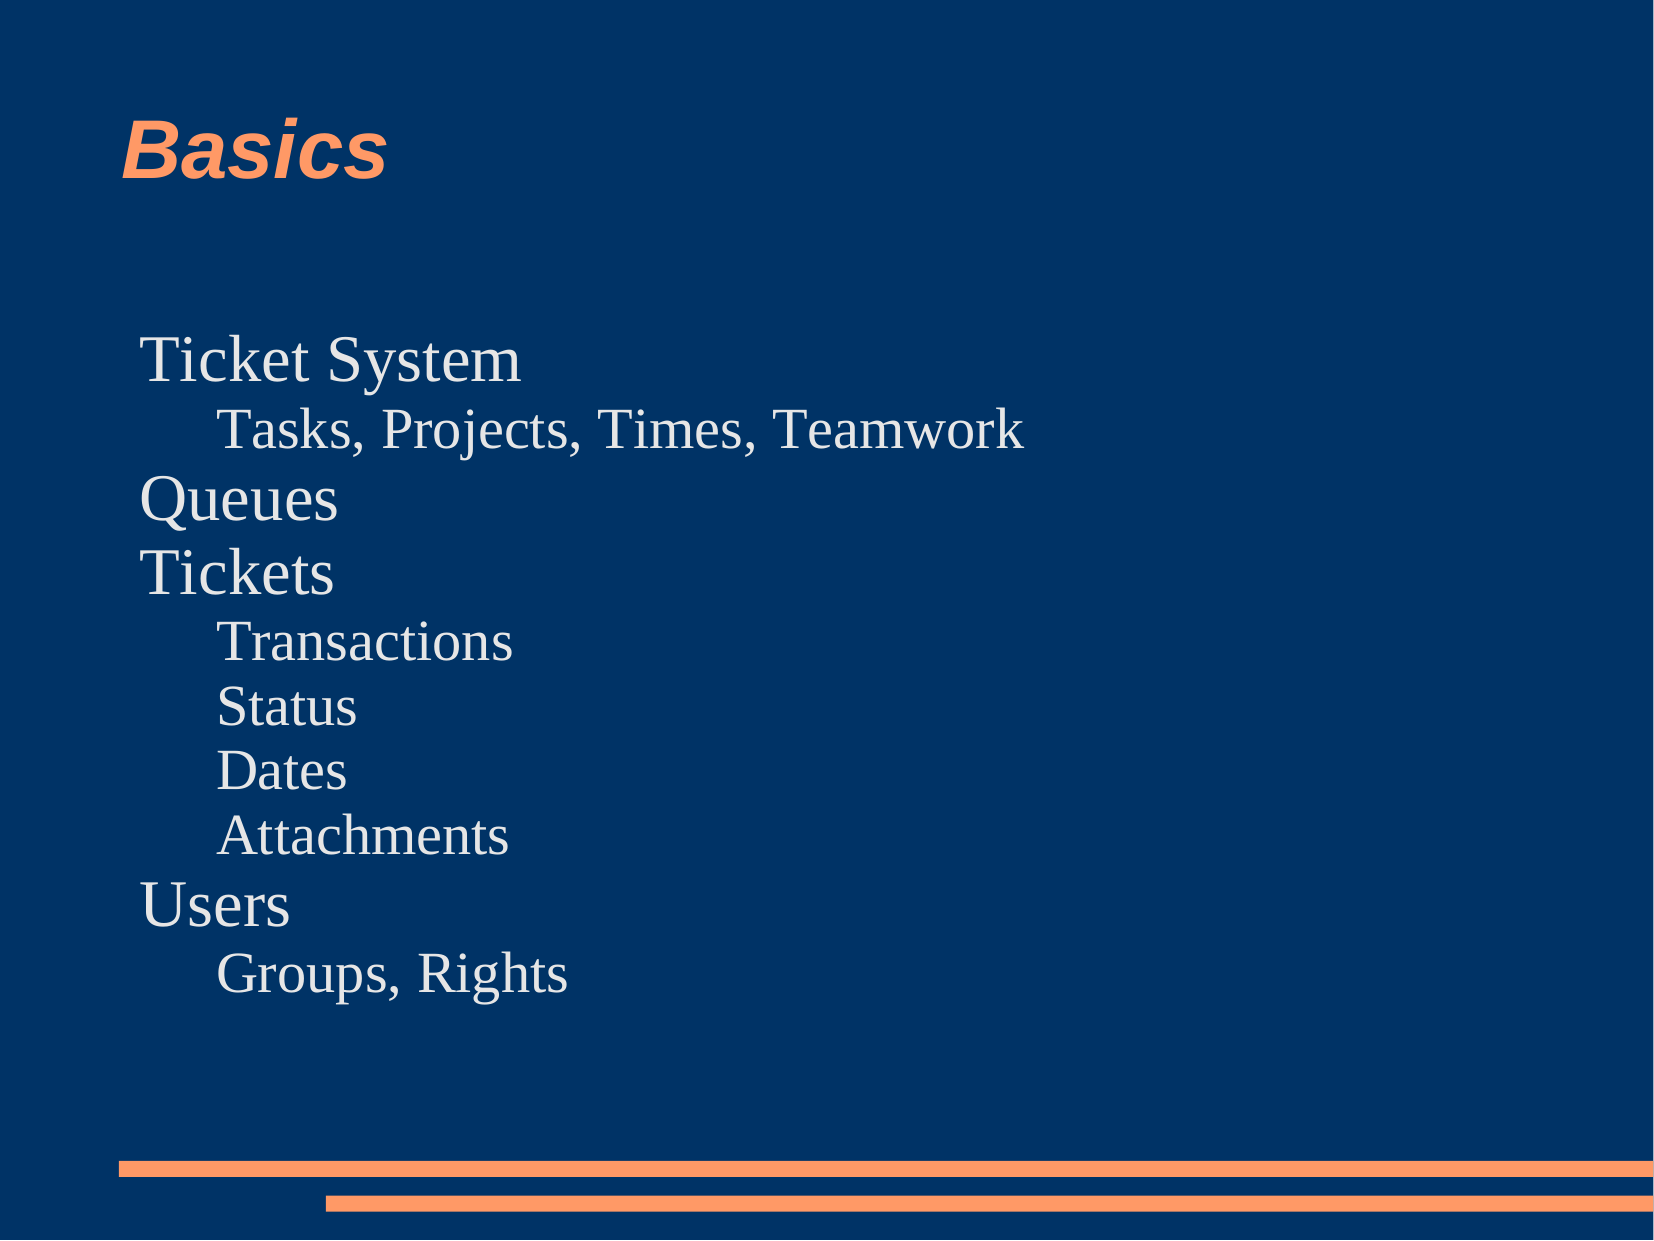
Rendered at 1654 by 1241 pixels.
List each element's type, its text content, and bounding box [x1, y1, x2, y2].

title Basics [121, 46, 1534, 254]
list Ticket System Tasks, Projects, Times, Teamwork Queues Tickets Transactions Status Dates Attachments Users Groups, Rights [121, 322, 1561, 1118]
